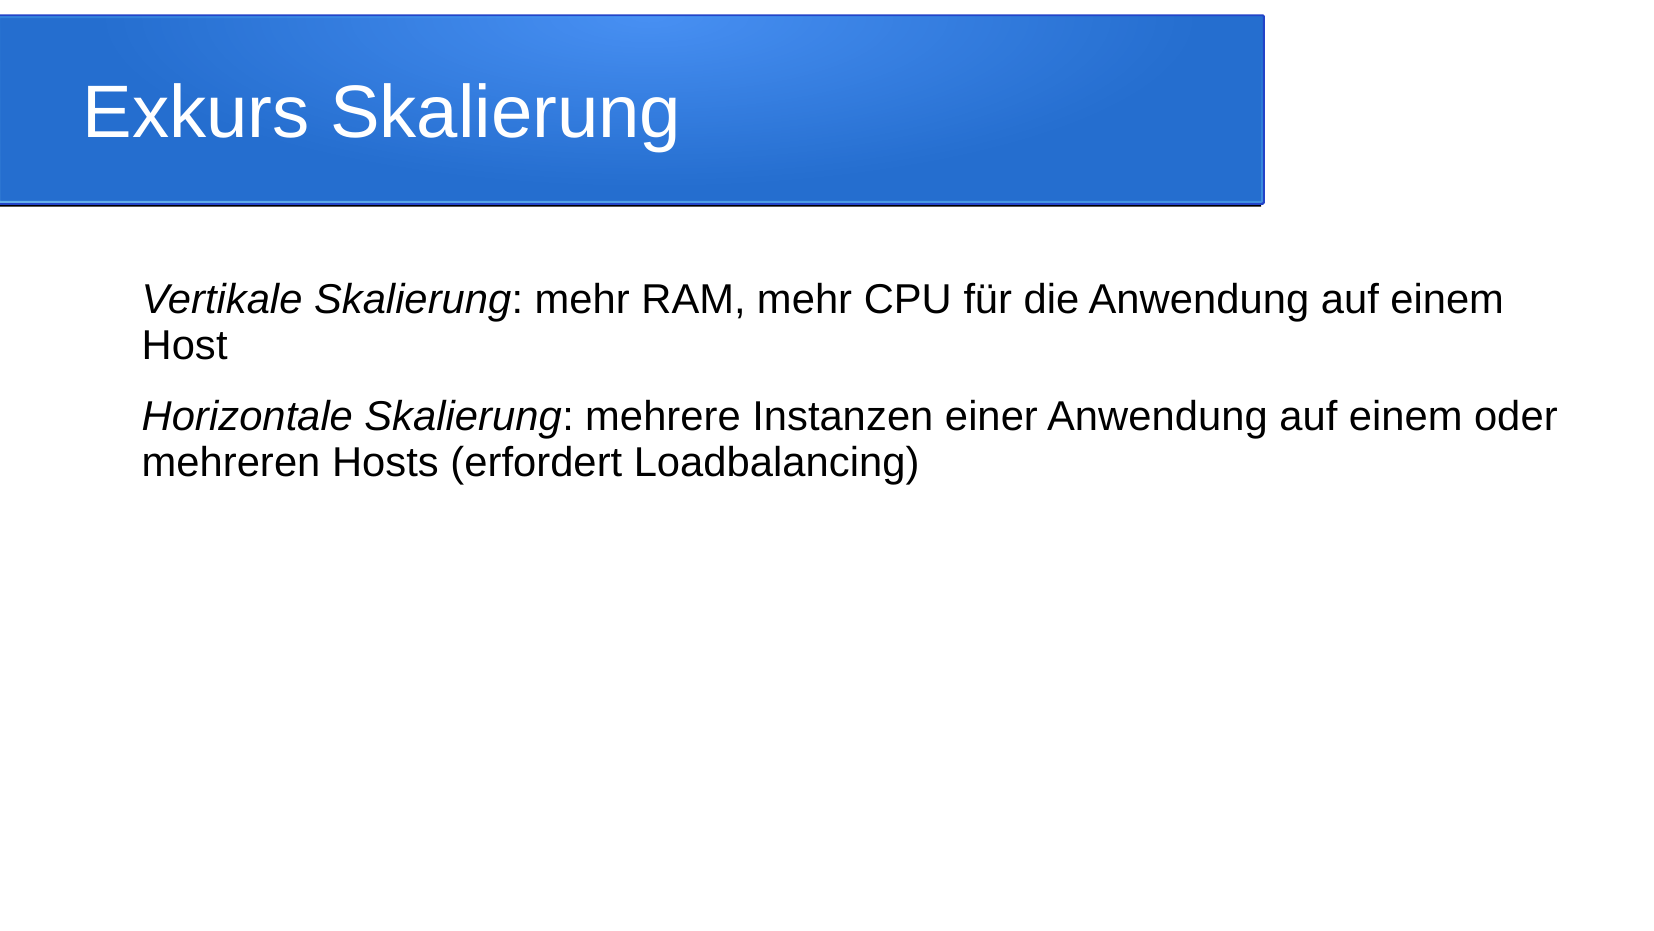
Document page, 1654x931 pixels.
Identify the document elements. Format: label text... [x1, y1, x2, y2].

list Vertikale Skalierung: mehr RAM, mehr CPU für die Anwendung auf einem Host Horizontale Skalierung: mehrere Instanzen einer Anwendung auf einem oder mehreren Hosts (erfordert Loadbalancing) [70, 275, 1560, 815]
title Exkurs Skalierung [82, 35, 1235, 189]
